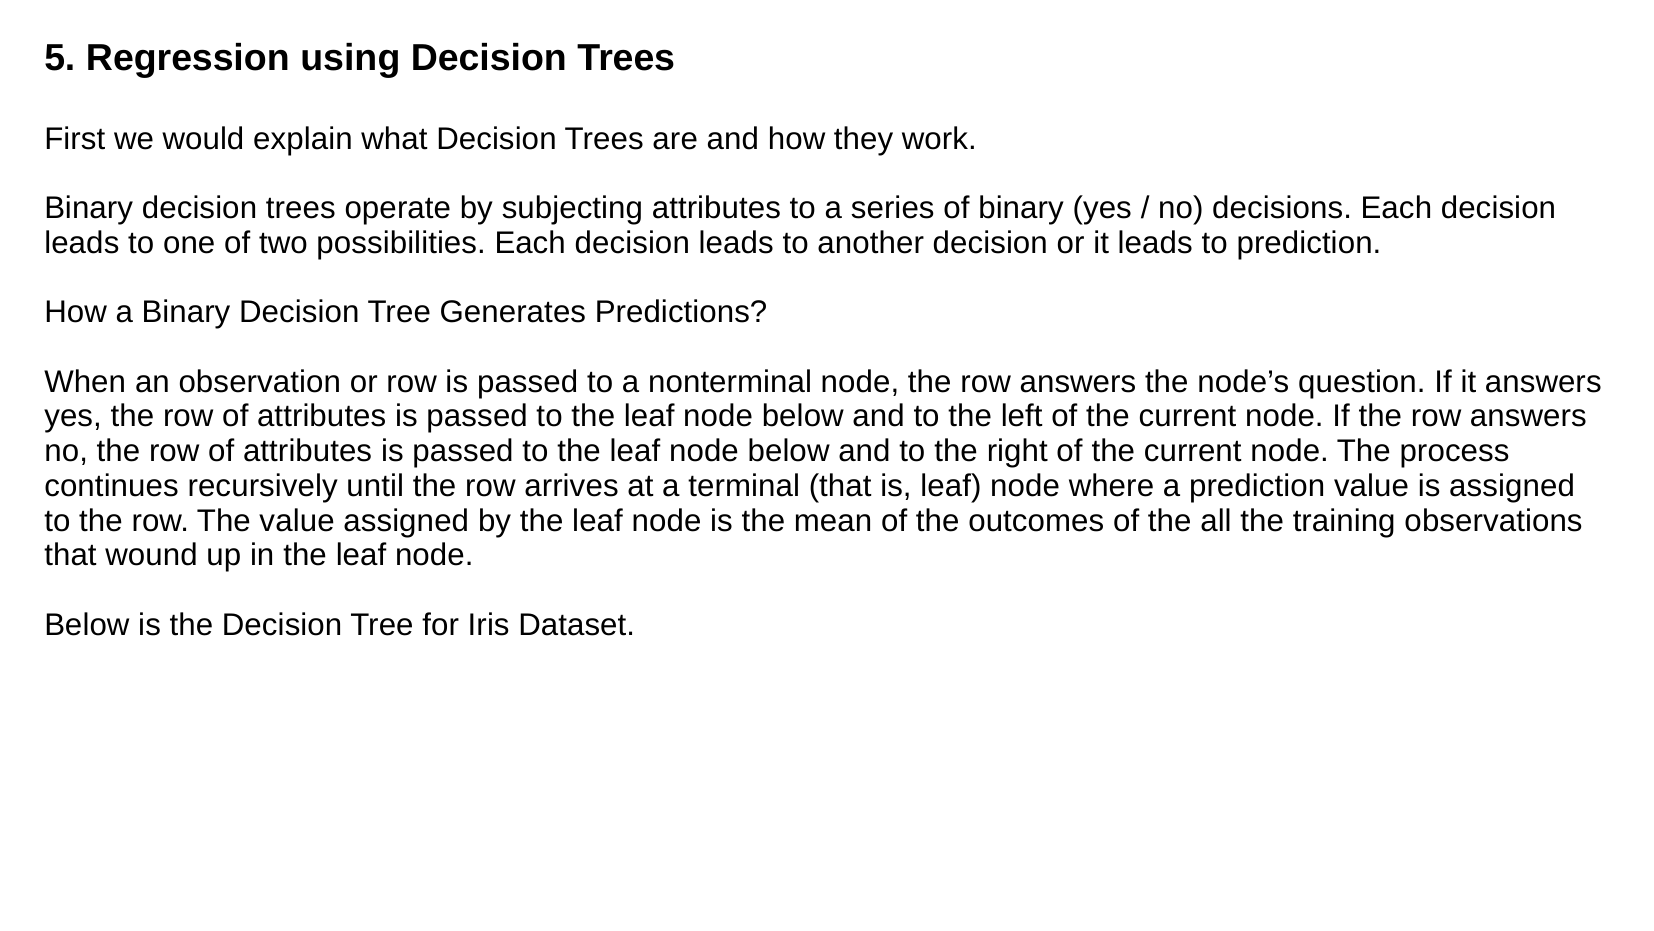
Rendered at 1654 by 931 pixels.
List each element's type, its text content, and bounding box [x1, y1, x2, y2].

text_box 5. Regression using Decision Trees First we would explain what Decision Trees are and how they work. Binary decision trees operate by subjecting attributes to a series of binary (yes / no) decisions. Each decision leads to one of two possibilities. Each decision leads to another decision or it leads to prediction. How a Binary Decision Tree Generates Predictions? When an observation or row is passed to a nonterminal node, the row answers the node’s question. If it answers yes, the row of attributes is passed to the leaf node below and to the left of the current node. If the row answers no, the row of attributes is passed to the leaf node below and to the right of the current node. The process continues recursively until the row arrives at a terminal (that is, leaf) node where a prediction value is assigned to the row. The value assigned by the leaf node is the mean of the outcomes of the all the training observations that wound up in the leaf node. Below is the Decision Tree for Iris Dataset. [29, 29, 1625, 650]
